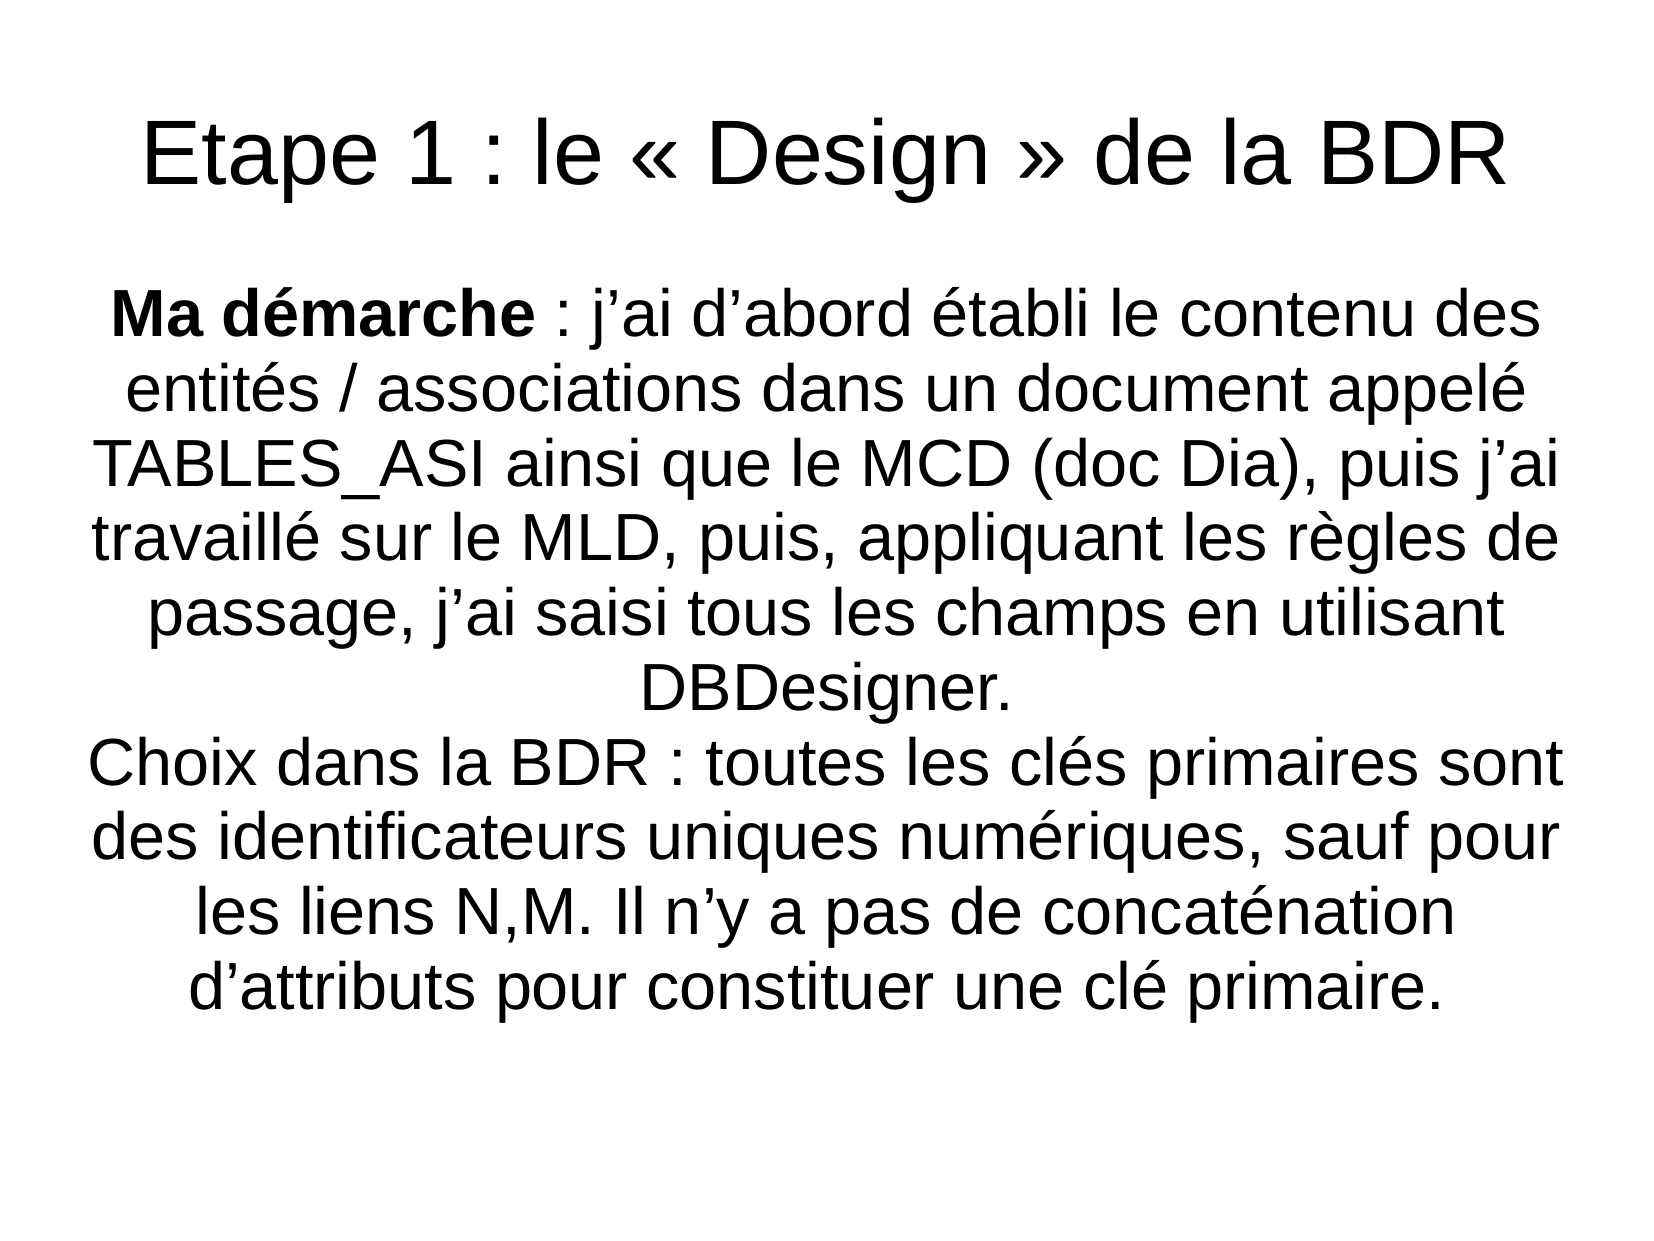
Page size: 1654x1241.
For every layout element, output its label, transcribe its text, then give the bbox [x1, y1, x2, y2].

title Etape 1 : le « Design » de la BDR [82, 49, 1571, 257]
subtitle Ma démarche : j’ai d’abord établi le contenu des entités / associations dans un document appelé TABLES_ASI ainsi que le MCD (doc Dia), puis j’ai travaillé sur le MLD, puis, appliquant les règles de passage, j’ai saisi tous les champs en utilisant DBDesigner. Choix dans la BDR : toutes les clés primaires sont des identificateurs uniques numériques, sauf pour les liens N,M. Il n’y a pas de concaténation d’attributs pour constituer une clé primaire. [82, 275, 1571, 1024]
